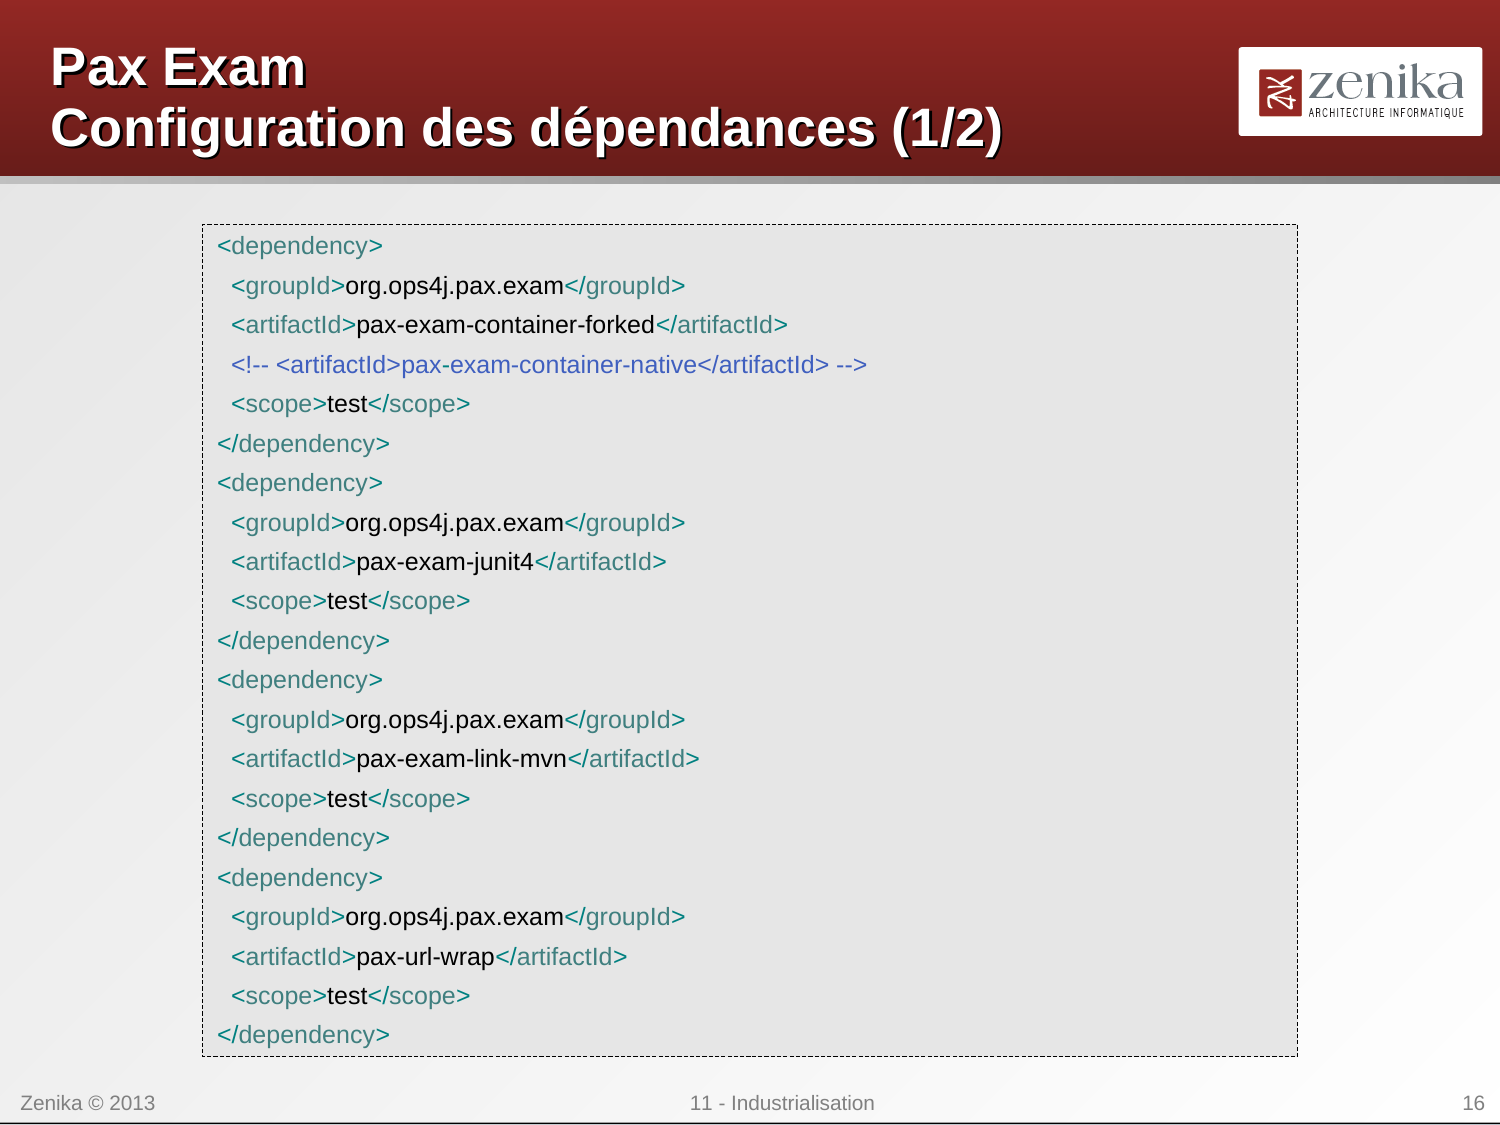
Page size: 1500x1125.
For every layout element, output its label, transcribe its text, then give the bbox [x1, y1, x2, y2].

list <dependency> <groupId>org.ops4j.pax.exam</groupId> <artifactId>pax-exam-container-forked</artifactId> <!-- <artifactId>pax-exam-container-native</artifactId> --> <scope>test</scope> </dependency> <dependency> <groupId>org.ops4j.pax.exam</groupId> <artifactId>pax-exam-junit4</artifactId> <scope>test</scope> </dependency> <dependency> <groupId>org.ops4j.pax.exam</groupId> <artifactId>pax-exam-link-mvn</artifactId> <scope>test</scope> </dependency> <dependency> <groupId>org.ops4j.pax.exam</groupId> <artifactId>pax-url-wrap</artifactId> <scope>test</scope> </dependency> [202, 224, 1298, 1057]
picture [1257, 58, 1464, 125]
title Pax Exam Configuration des dépendances (1/2) [50, 15, 1206, 180]
